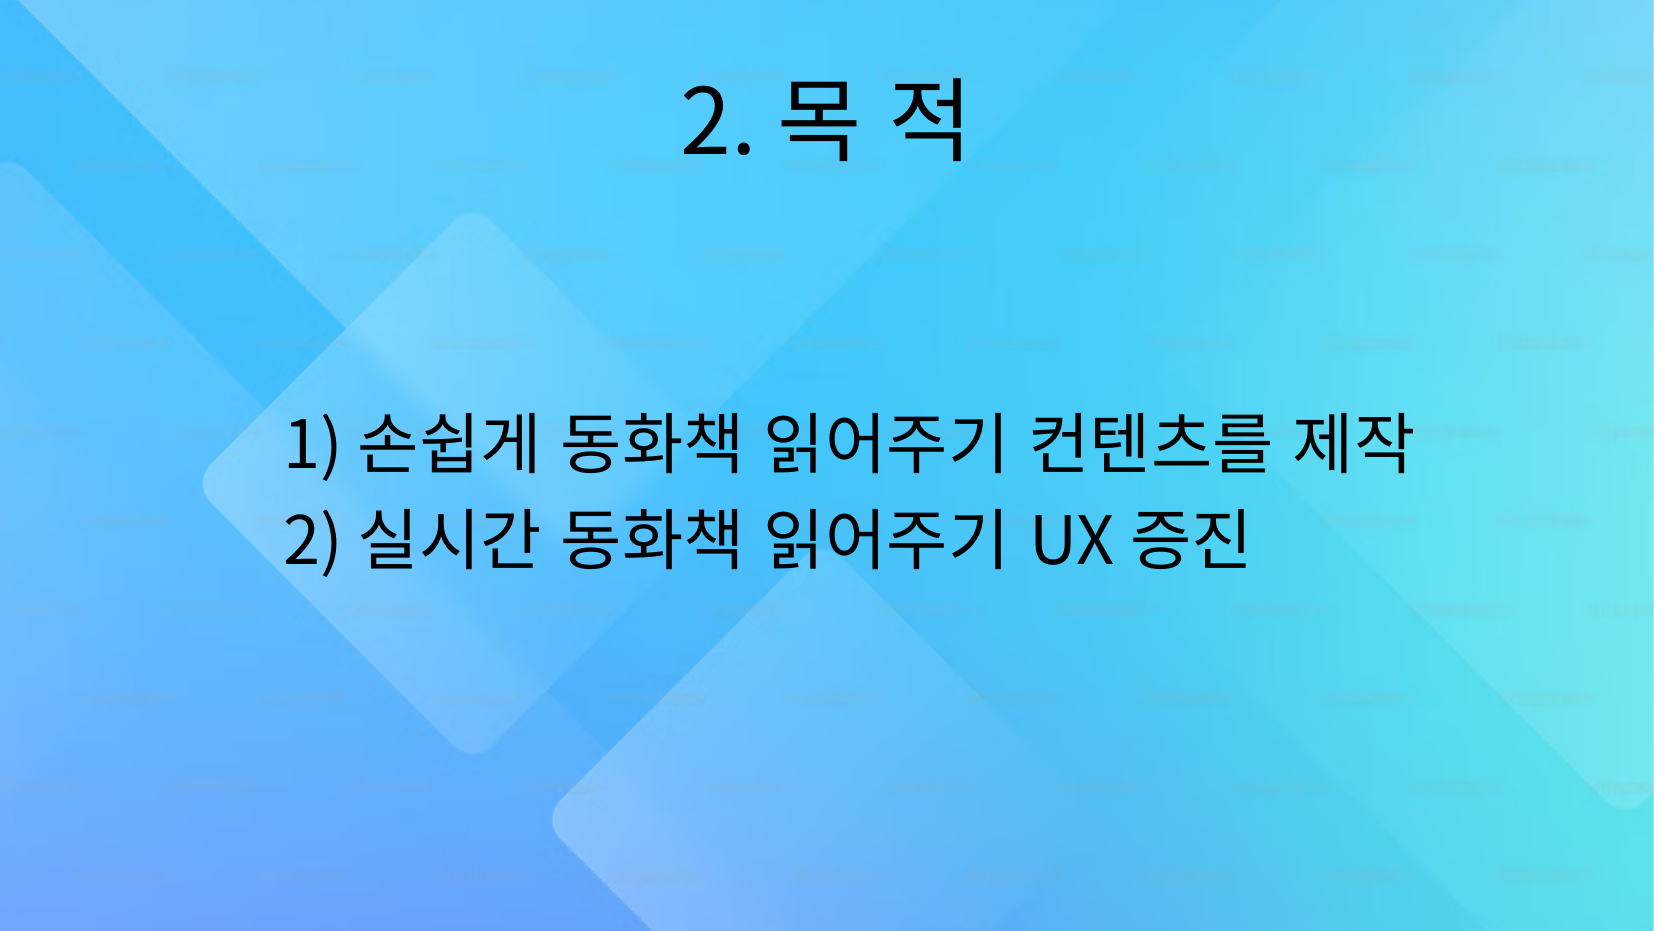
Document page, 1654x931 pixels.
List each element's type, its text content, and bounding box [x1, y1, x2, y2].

picture [0, 0, 1654, 931]
subtitle 1) 손쉽게 동화책 읽어주기 컨텐츠를 제작 2) 실시간 동화책 읽어주기 UX 증진 [82, 217, 1571, 758]
title 2. 목 적 [82, 37, 1571, 193]
